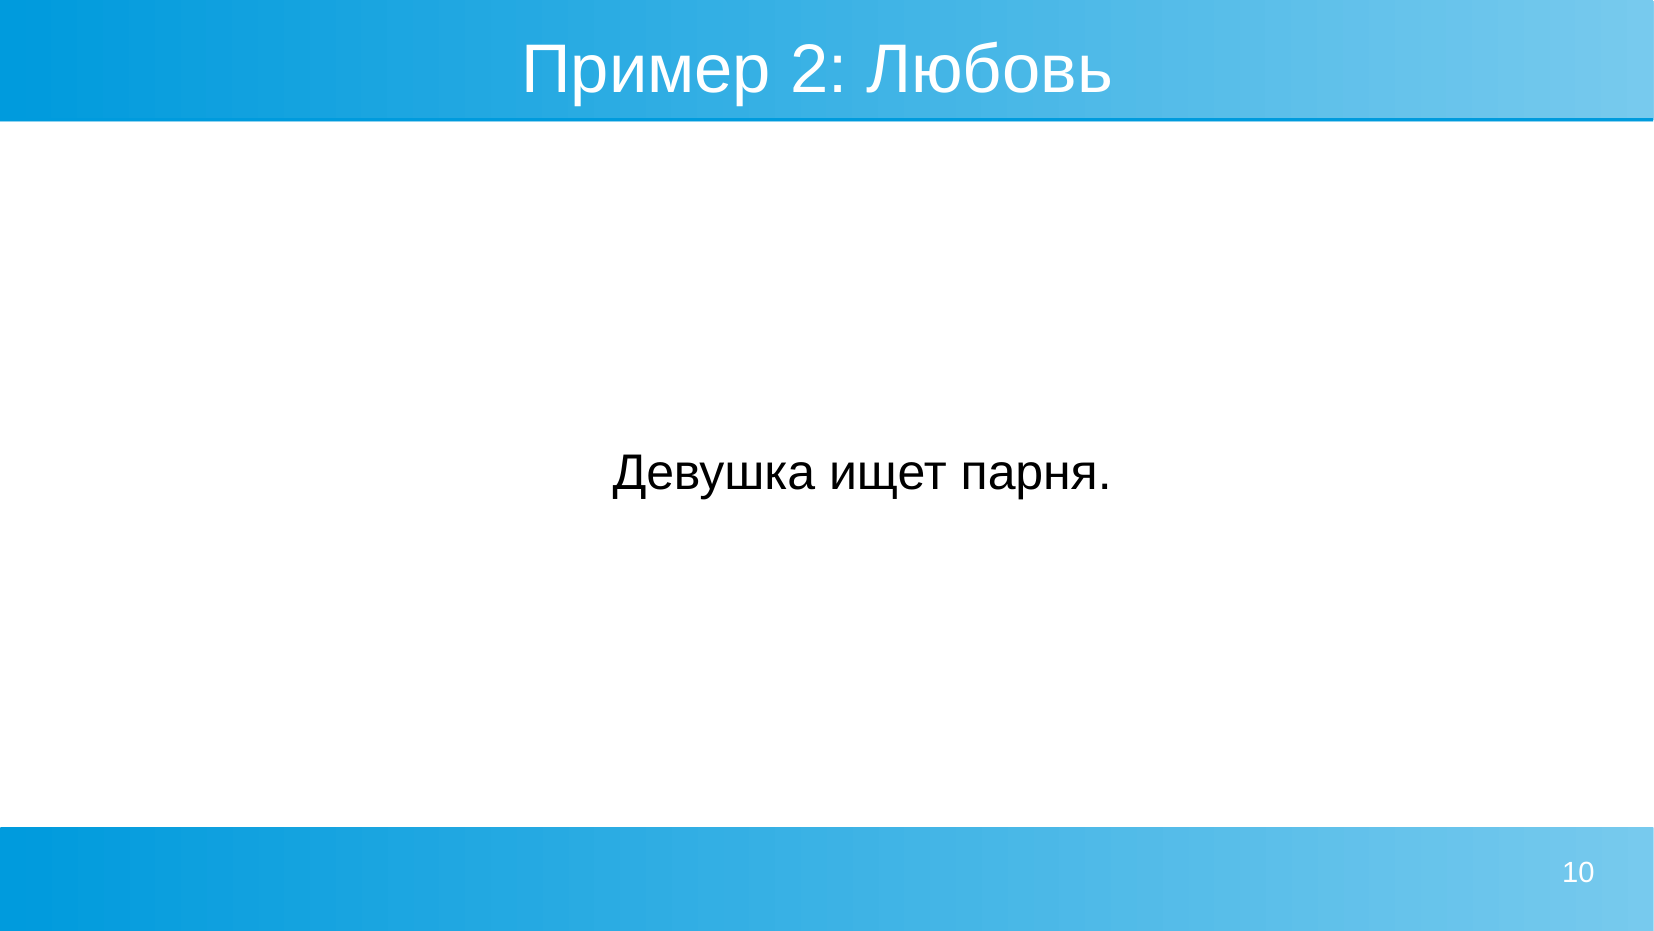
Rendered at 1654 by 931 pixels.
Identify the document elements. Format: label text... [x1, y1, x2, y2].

list Девушка ищет парня. [59, 177, 1595, 768]
title Пример 2: Любовь [59, 29, 1595, 108]
